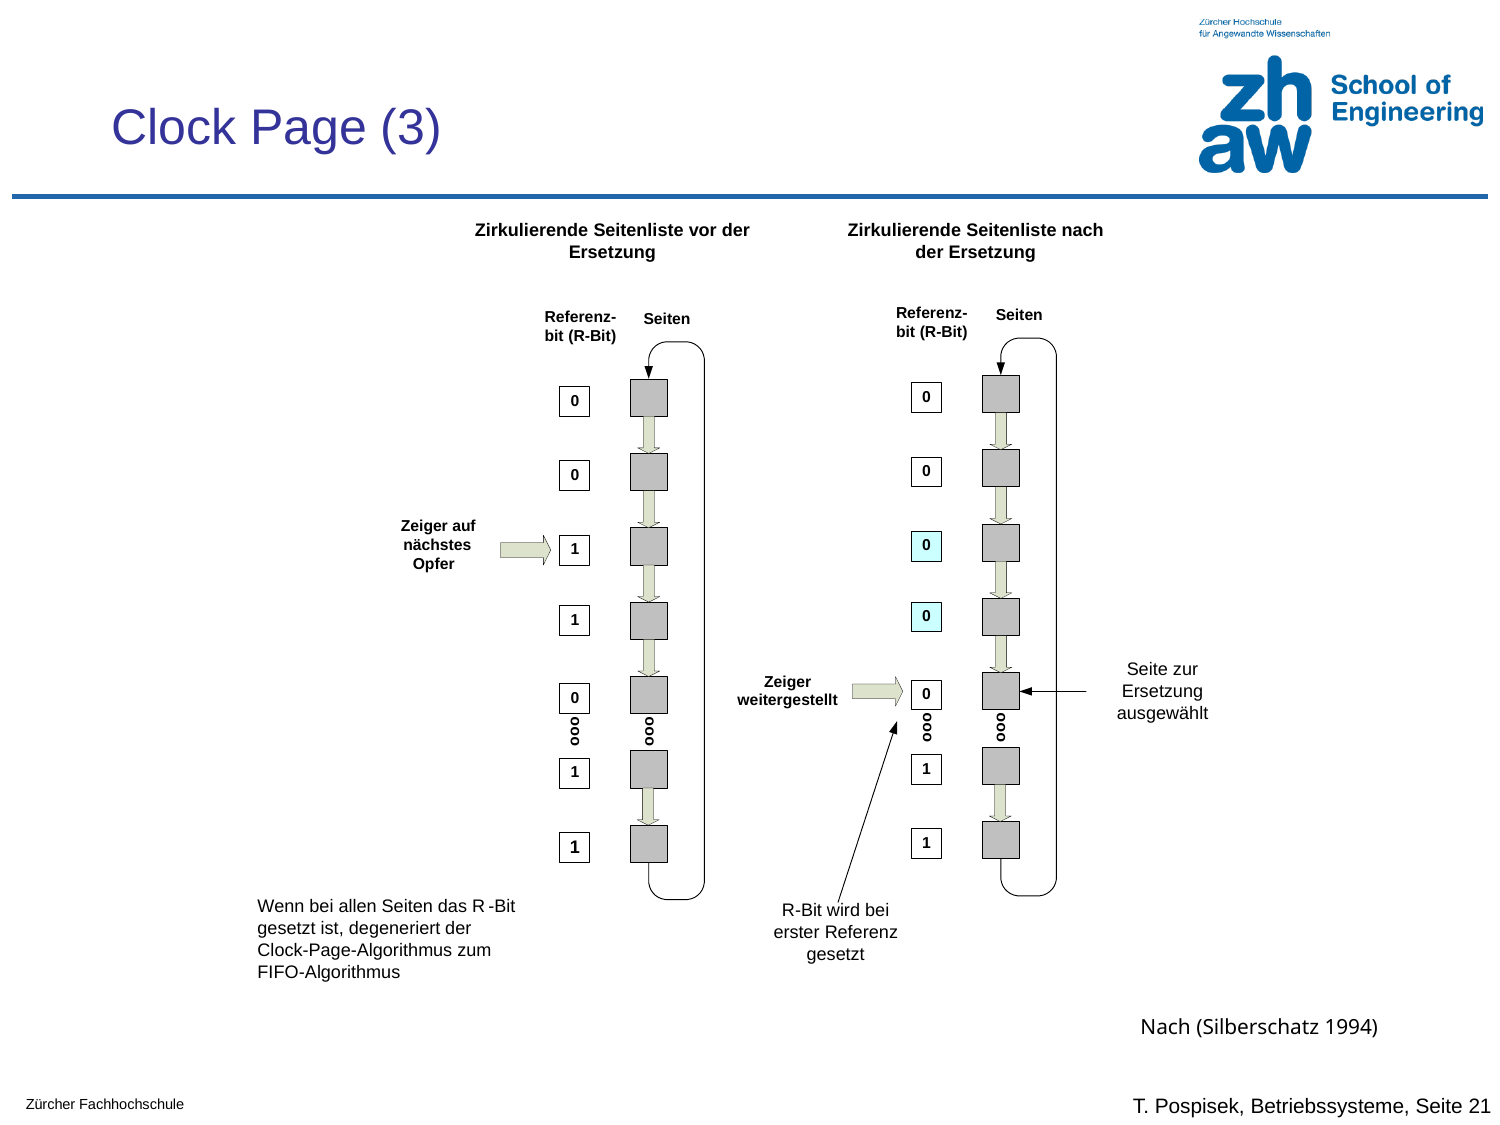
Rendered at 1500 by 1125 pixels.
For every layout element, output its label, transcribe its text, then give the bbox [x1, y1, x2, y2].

text_box Nach (Silberschatz 1994) [1125, 1006, 1393, 1047]
picture [252, 218, 1240, 986]
picture [1199, 19, 1483, 173]
title Clock Page (3) [96, 50, 1375, 163]
